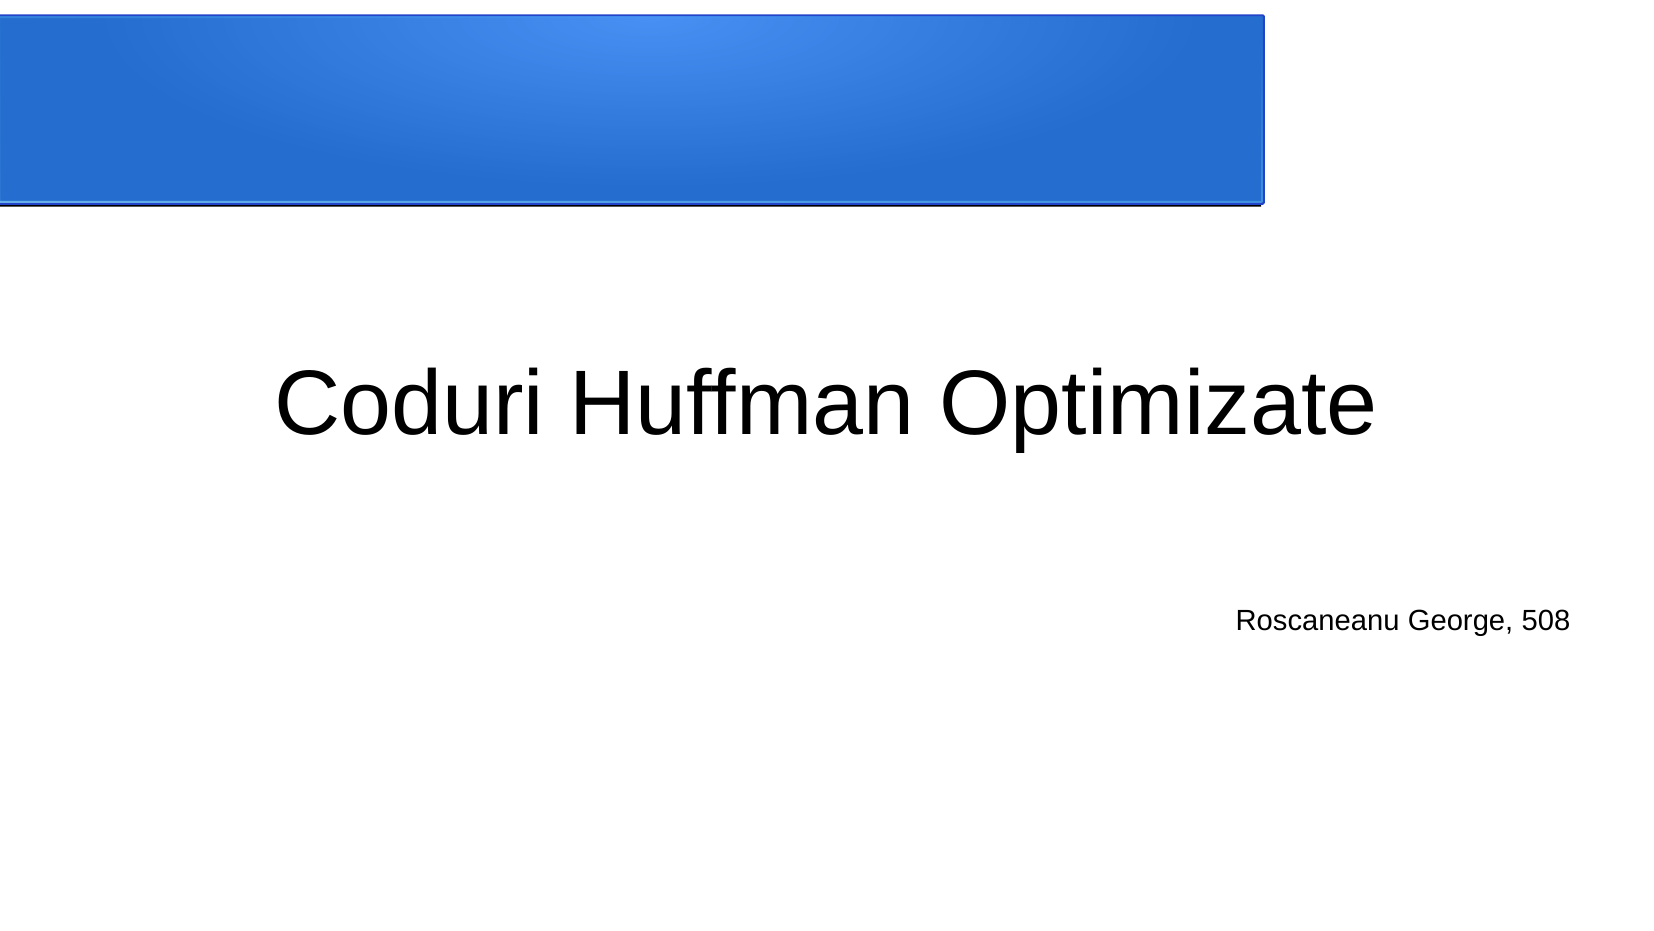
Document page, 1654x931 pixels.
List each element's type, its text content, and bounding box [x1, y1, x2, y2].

subtitle Coduri Huffman Optimizate Roscaneanu George, 508 [82, 224, 1571, 764]
